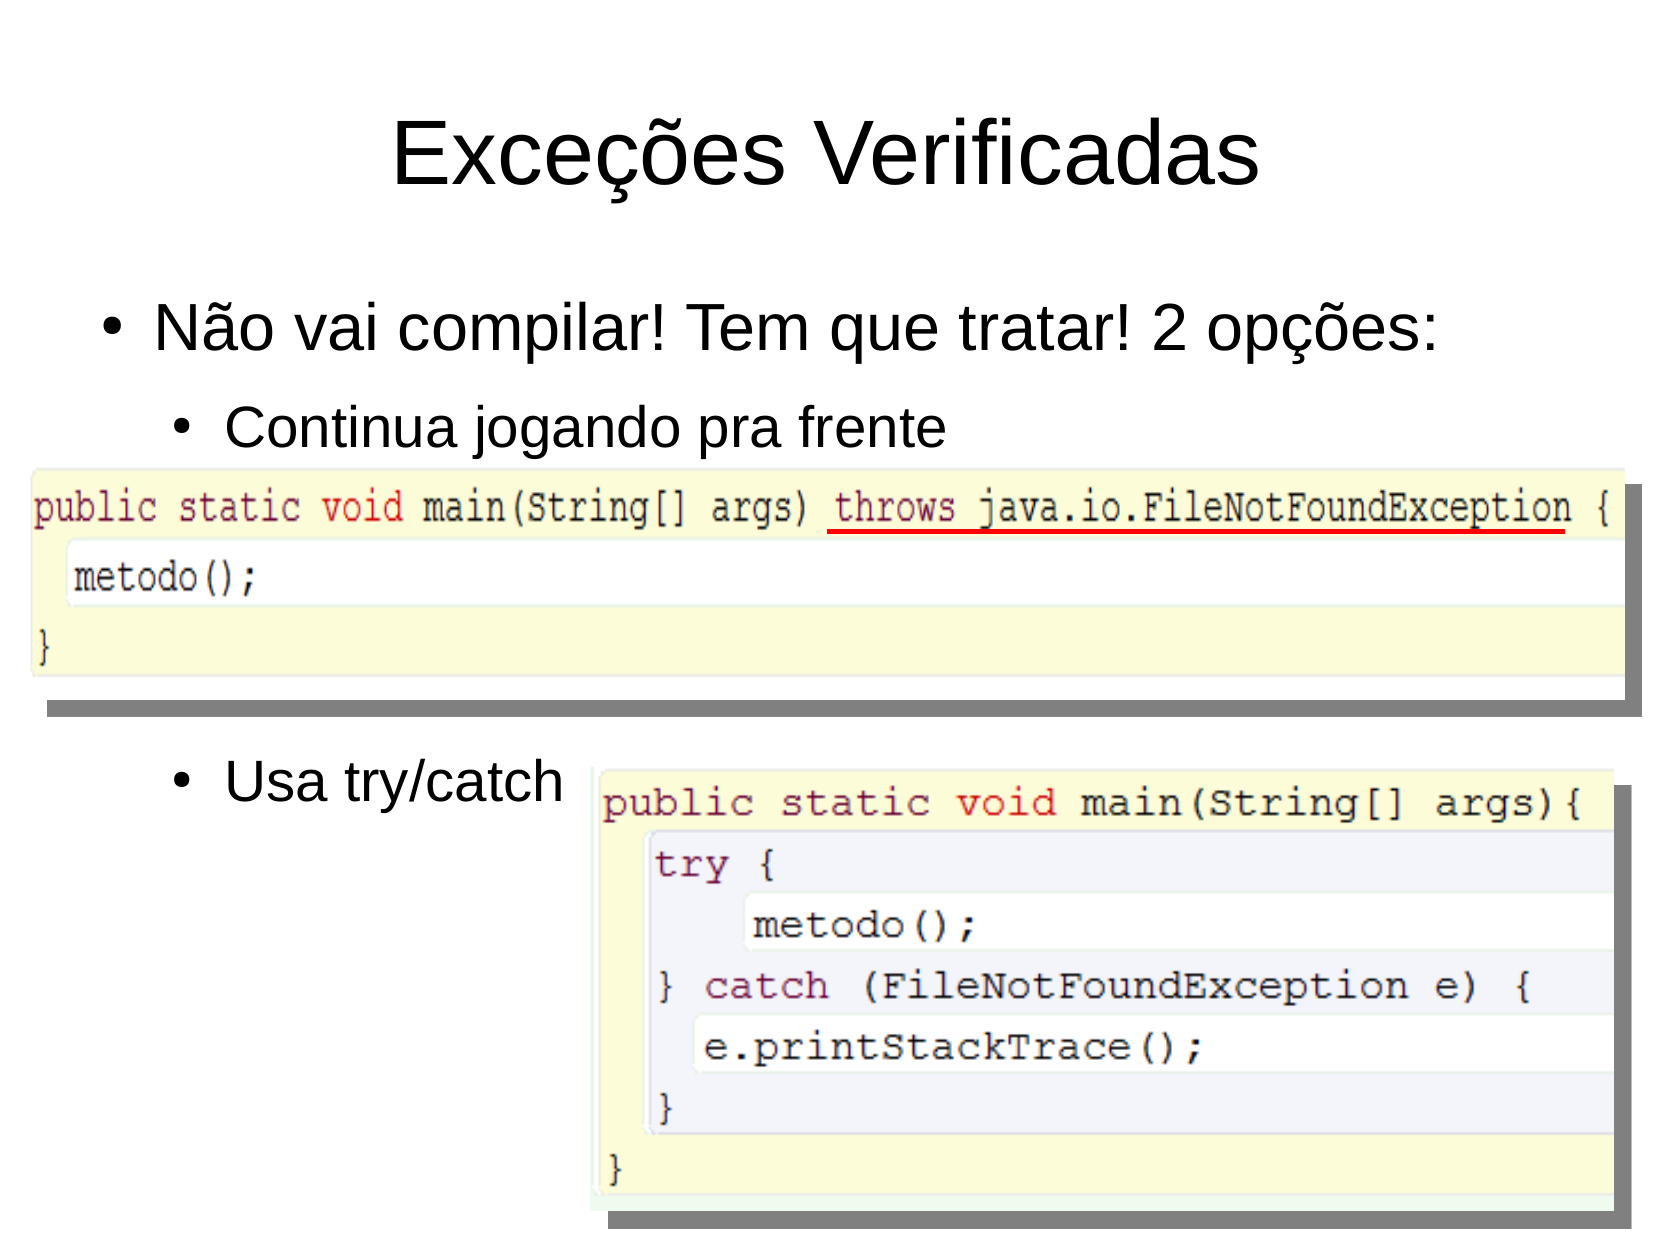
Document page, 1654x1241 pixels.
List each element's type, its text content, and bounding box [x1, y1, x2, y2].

list Não vai compilar! Tem que tratar! 2 opções: Continua jogando pra frente Usa try/catch [82, 717, 1571, 1109]
picture [29, 466, 1625, 700]
list Não vai compilar! Tem que tratar! 2 opções: Continua jogando pra frente Usa try/catch [82, 290, 1571, 466]
title Exceções Verificadas [82, 49, 1571, 257]
picture [590, 767, 1614, 1211]
